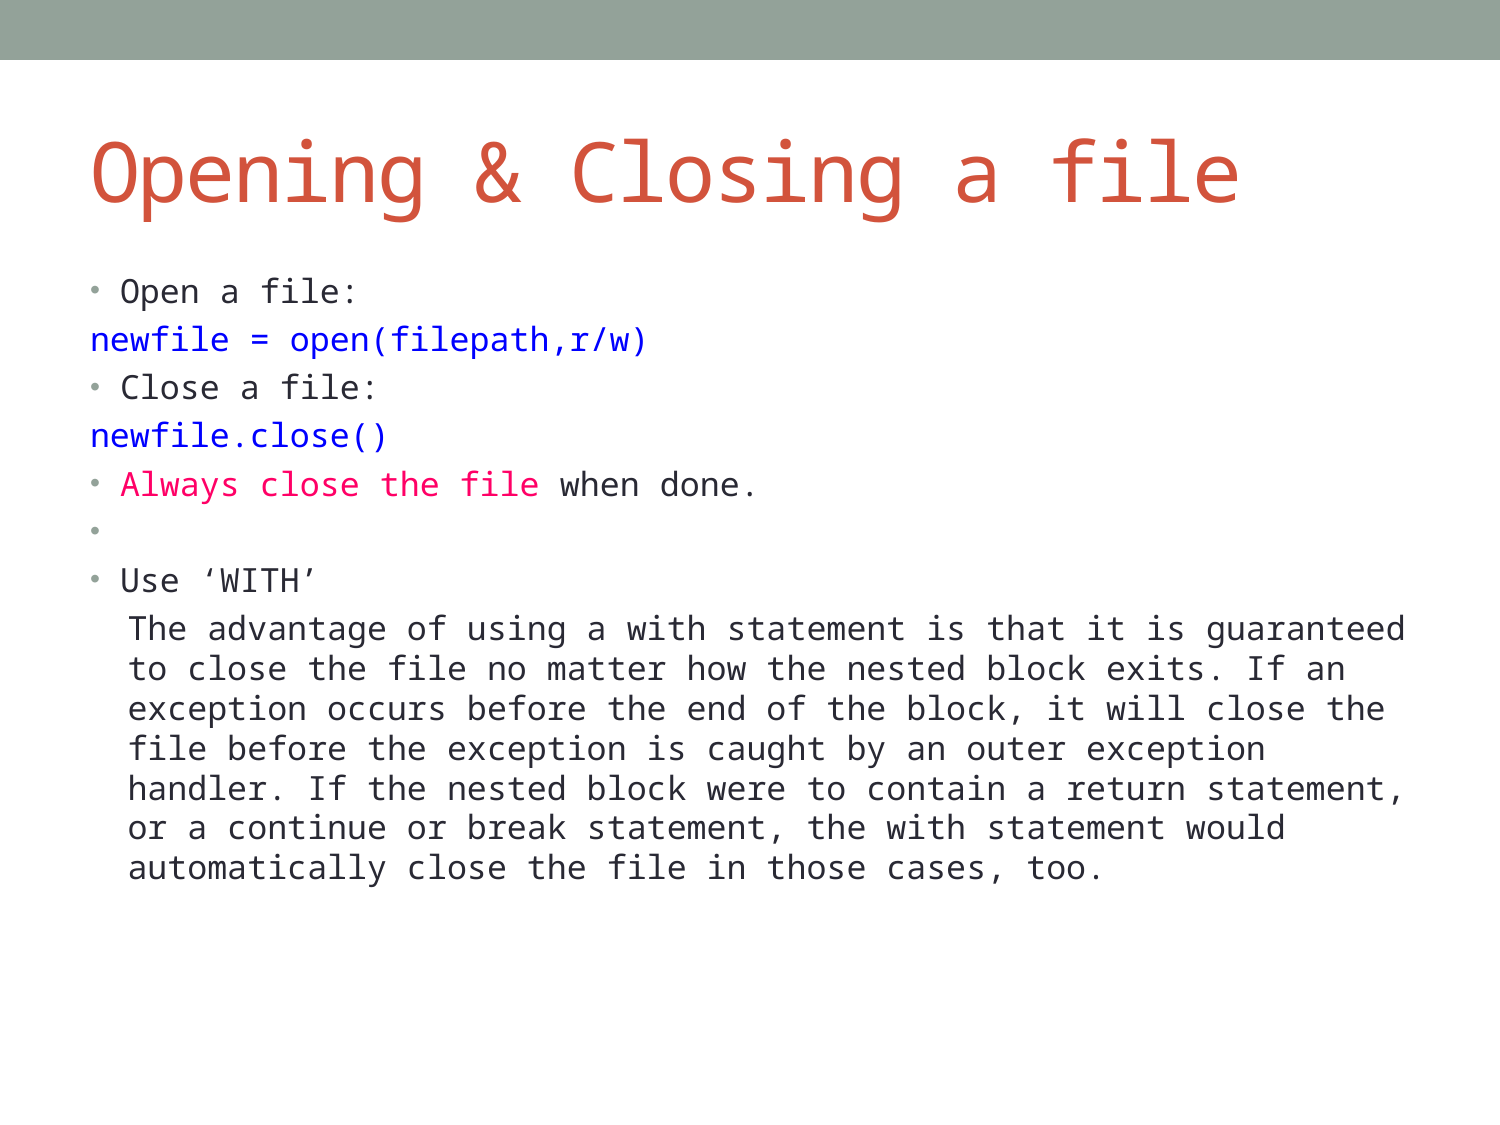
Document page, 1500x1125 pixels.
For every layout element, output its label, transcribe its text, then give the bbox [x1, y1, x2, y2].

title Opening & Closing a file [75, 87, 1426, 251]
list Open a file: newfile = open(filepath,r/w) Close a file: newfile.close() Always close the file when done. Use ‘WITH’ The advantage of using a with statement is that it is guaranteed to close the file no matter how the nested block exits. If an exception occurs before the end of the block, it will close the file before the exception is caught by an outer exception handler. If the nested block were to contain a return statement, or a continue or break statement, the with statement would automatically close the file in those cases, too. [75, 262, 1426, 1063]
